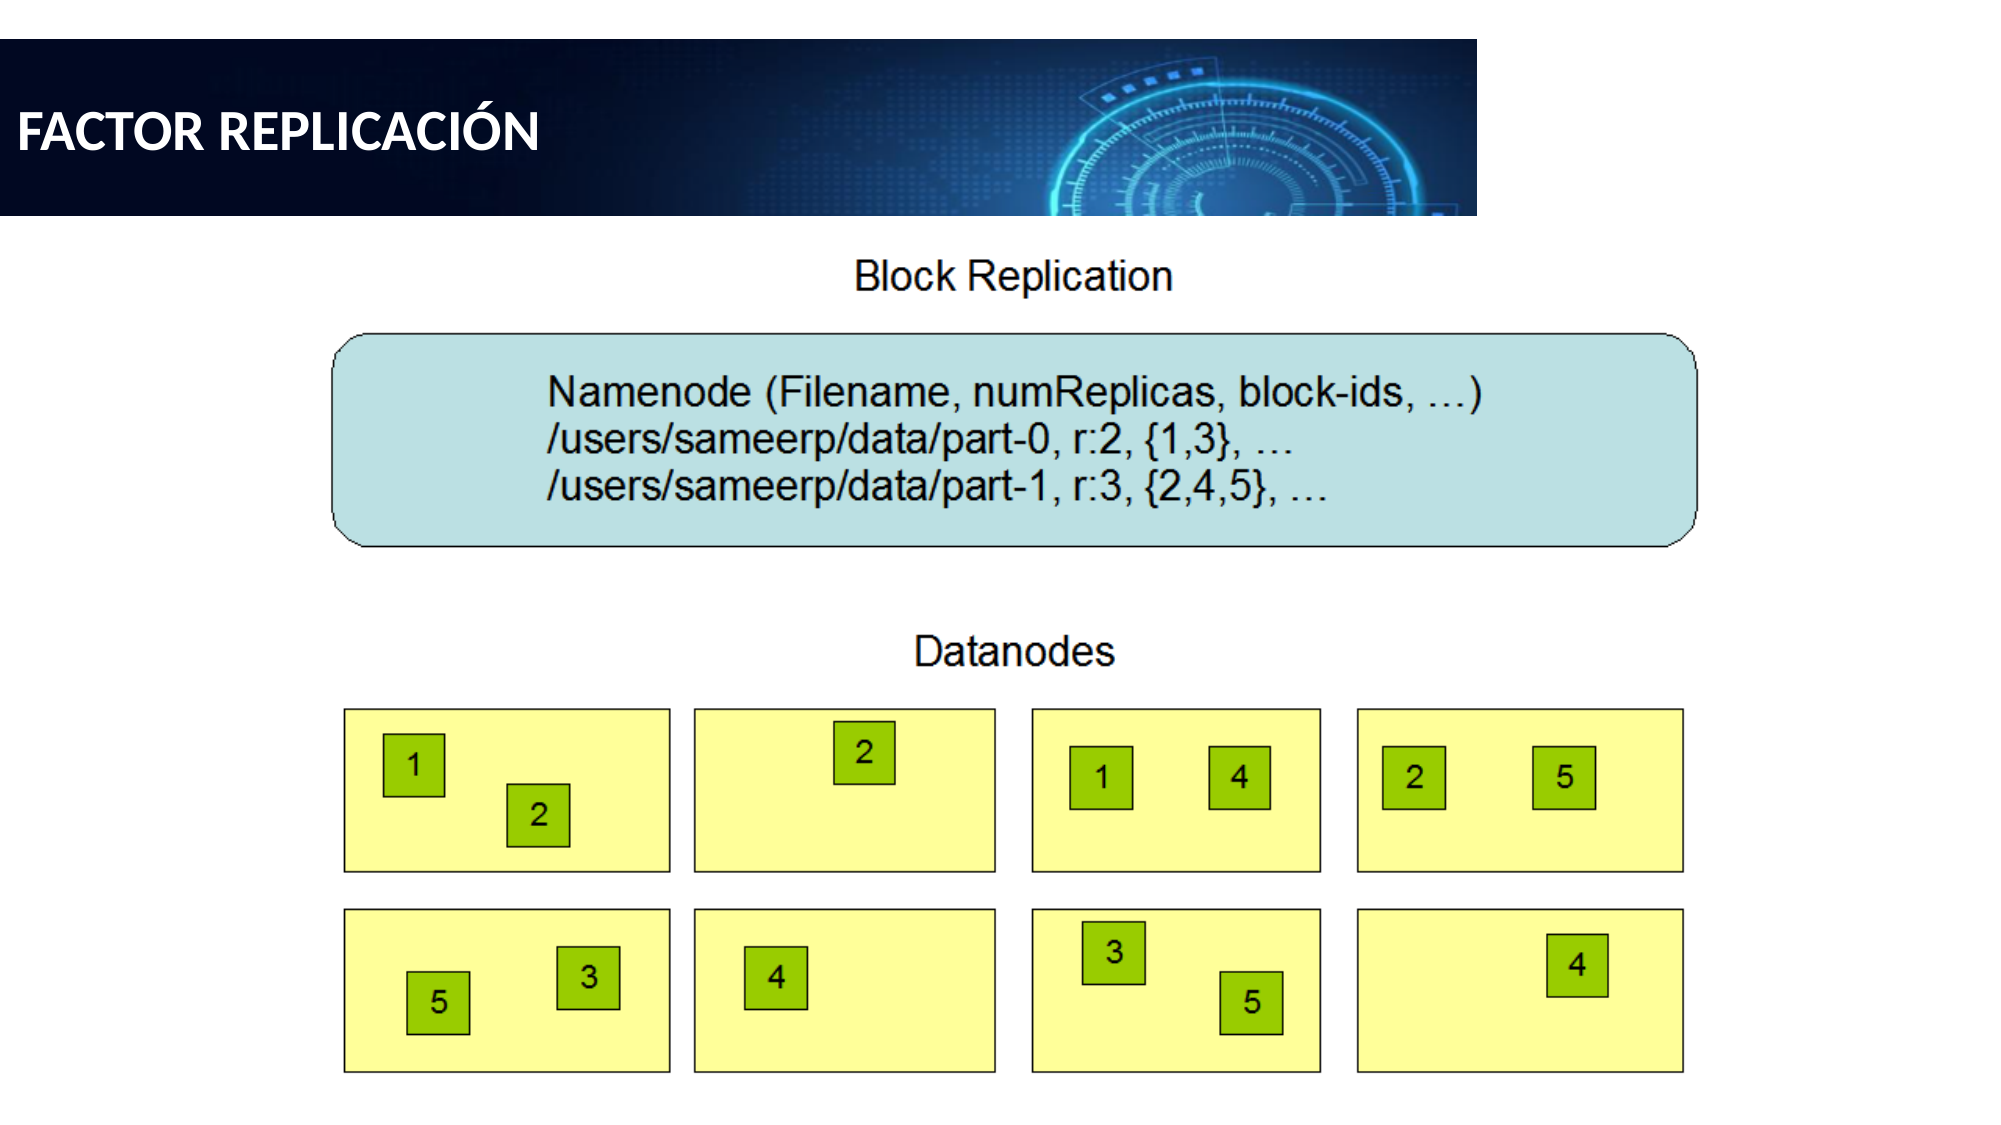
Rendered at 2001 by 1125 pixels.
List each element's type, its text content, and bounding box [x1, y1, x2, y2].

picture [0, 39, 1477, 216]
picture [319, 241, 1717, 1095]
text_box FACTOR REPLICACIÓN [2, 84, 556, 170]
